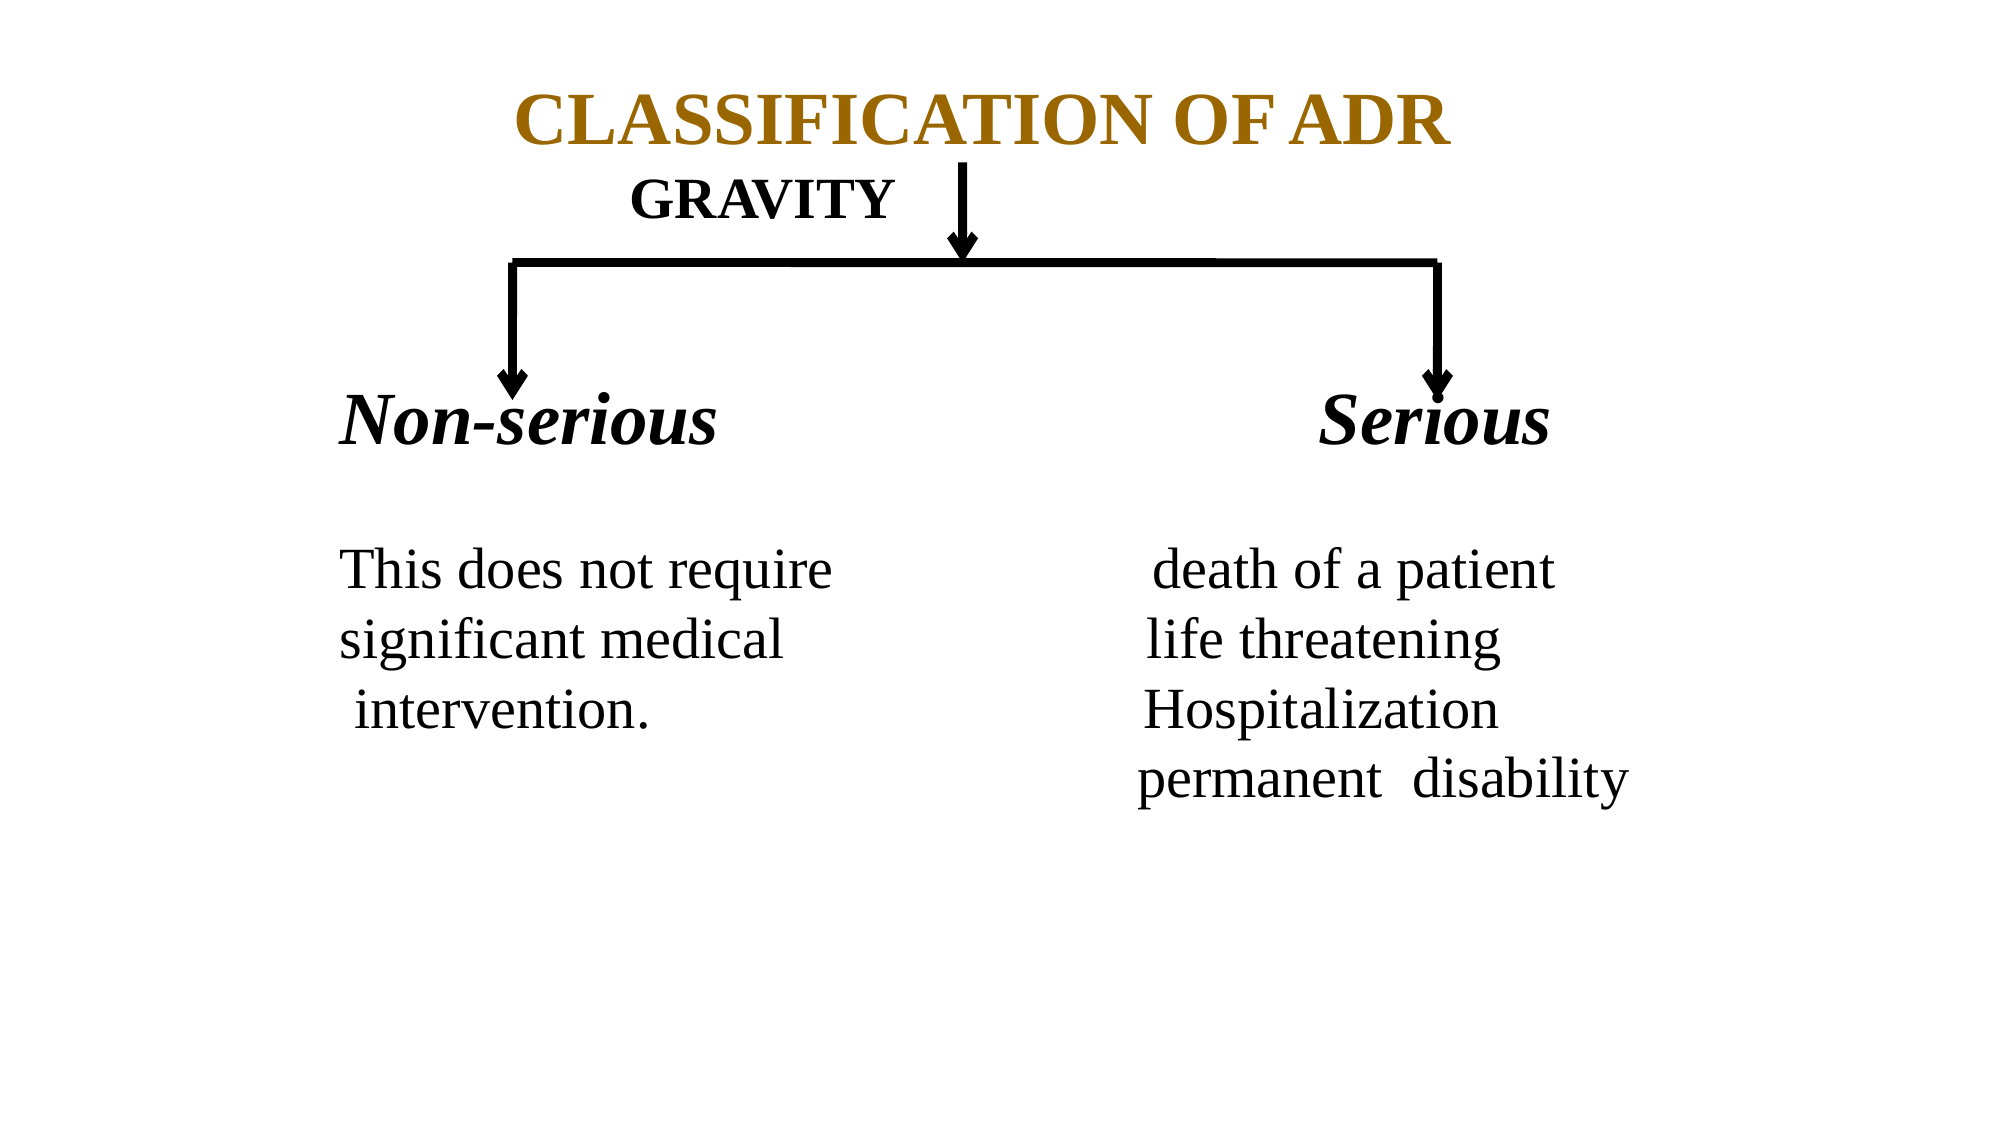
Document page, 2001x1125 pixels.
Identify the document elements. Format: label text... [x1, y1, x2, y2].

text_box CLASSIFICATION OF ADR GRAVITY Non-serious Serious This does not require death of a patient significant medical life threatening intervention. Hospitalization permanent disability [324, 62, 1663, 958]
